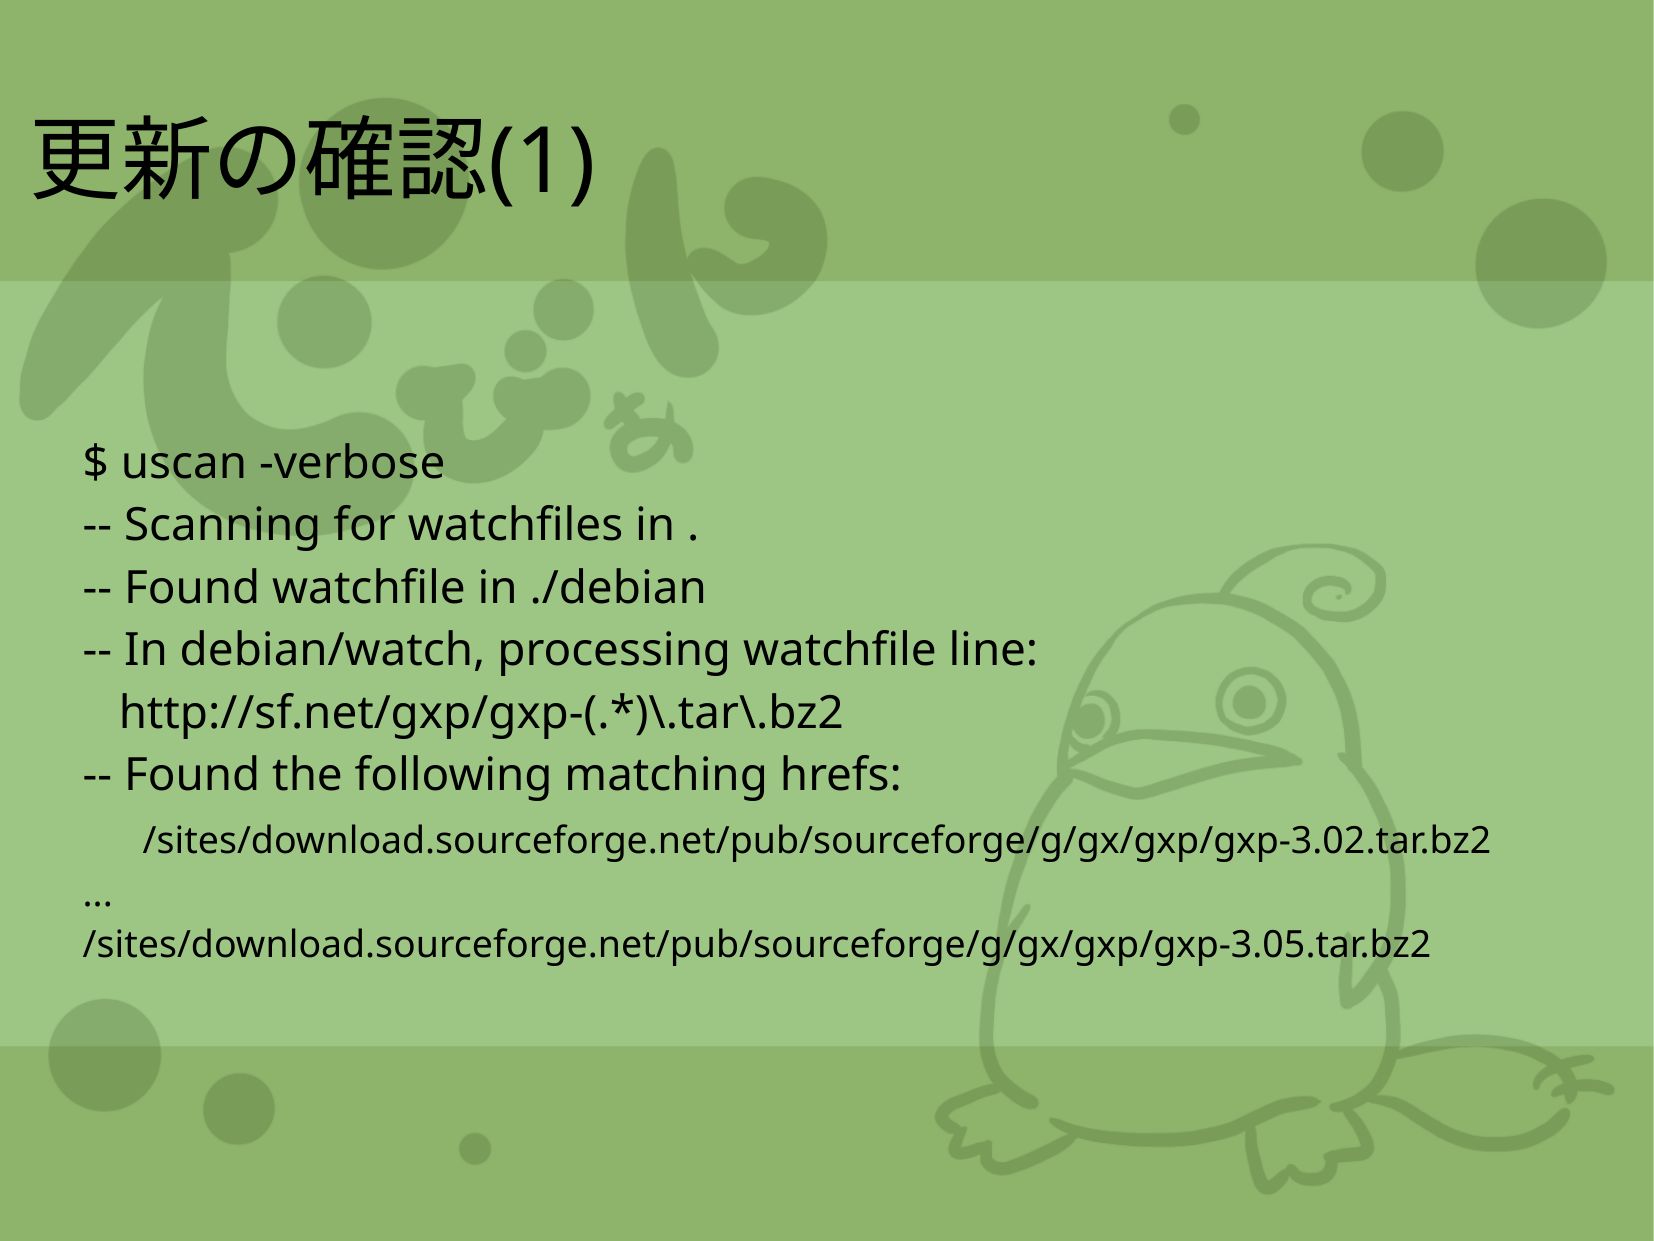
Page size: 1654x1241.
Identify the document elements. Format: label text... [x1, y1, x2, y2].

title 更新の確認(1) [29, 49, 1625, 257]
picture [0, 0, 1654, 1241]
subtitle $ uscan -verbose -- Scanning for watchfiles in . -- Found watchfile in ./debian -- In debian/watch, processing watchfile line: http://sf.net/gxp/gxp-(.*)\.tar\.bz2 -- Found the following matching hrefs: /sites/download.sourceforge.net/pub/sourceforge/g/gx/gxp/gxp-3.02.tar.bz2 ... /sites/download.sourceforge.net/pub/sourceforge/g/gx/gxp/gxp-3.05.tar.bz2 [82, 289, 1571, 1109]
